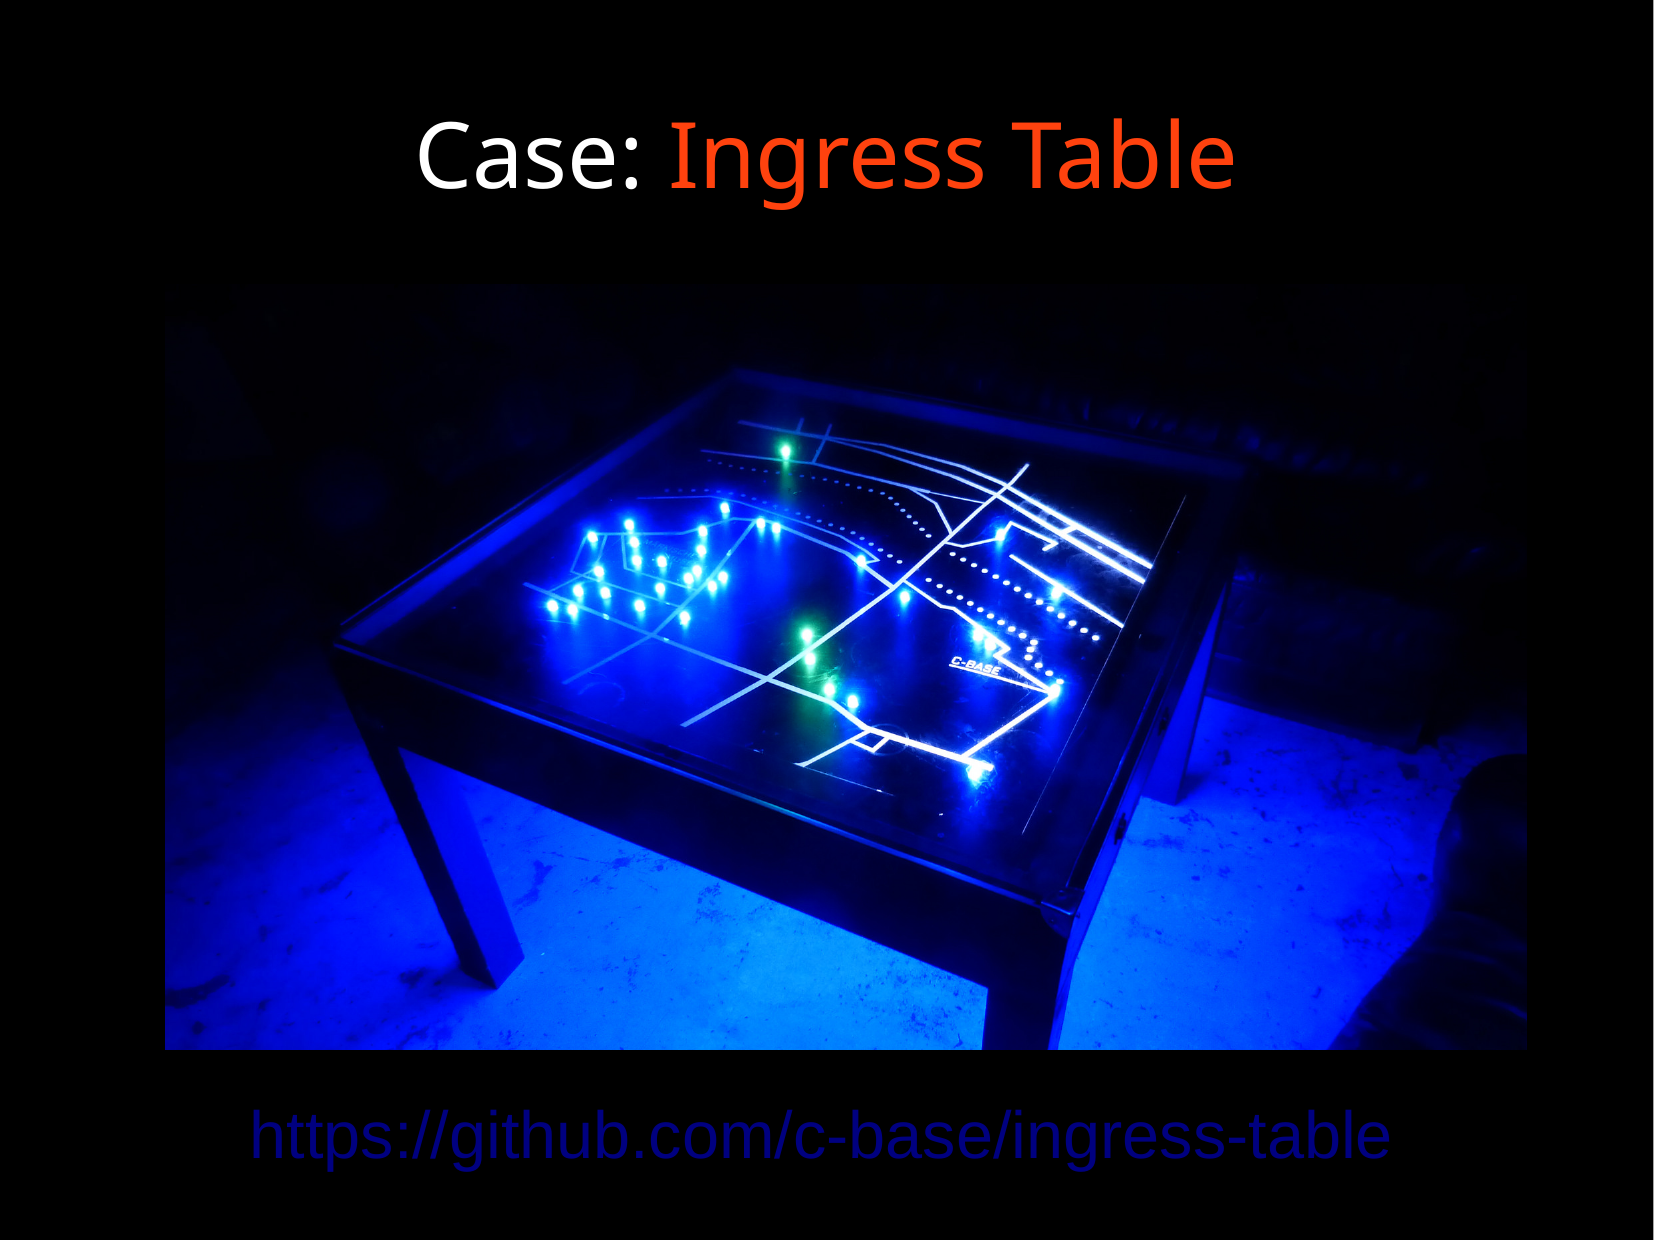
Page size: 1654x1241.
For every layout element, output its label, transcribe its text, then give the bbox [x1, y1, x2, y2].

title Case: Ingress Table [82, 49, 1571, 257]
text_box https://github.com/c-base/ingress-table [90, 1091, 1573, 1201]
picture [165, 284, 1527, 1051]
